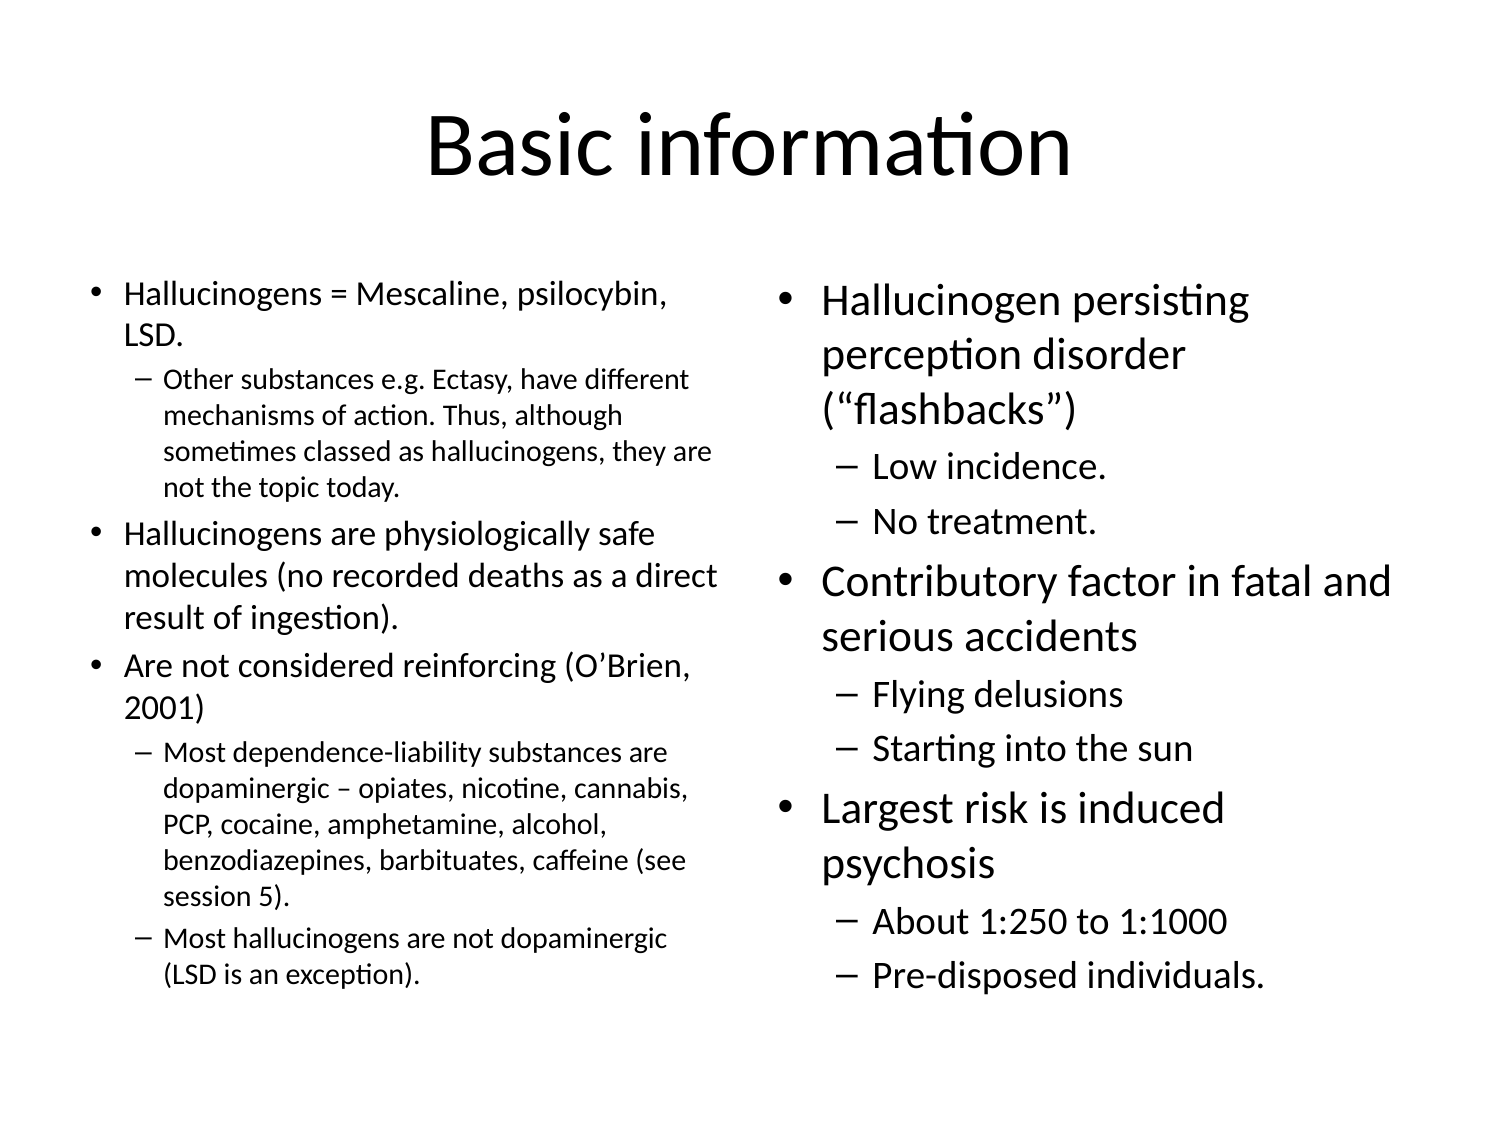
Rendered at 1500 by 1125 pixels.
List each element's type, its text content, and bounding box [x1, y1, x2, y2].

list Hallucinogens = Mescaline, psilocybin, LSD. Other substances e.g. Ectasy, have different mechanisms of action. Thus, although sometimes classed as hallucinogens, they are not the topic today. Hallucinogens are physiologically safe molecules (no recorded deaths as a direct result of ingestion). Are not considered reinforcing (O’Brien, 2001) Most dependence-liability substances are dopaminergic – opiates, nicotine, cannabis, PCP, cocaine, amphetamine, alcohol, benzodiazepines, barbituates, caffeine (see session 5). Most hallucinogens are not dopaminergic (LSD is an exception). [75, 262, 738, 1005]
title Basic information [75, 45, 1425, 233]
list Hallucinogen persisting perception disorder (“flashbacks”) Low incidence. No treatment. Contributory factor in fatal and serious accidents Flying delusions Starting into the sun Largest risk is induced psychosis About 1:250 to 1:1000 Pre-disposed individuals. [762, 262, 1425, 1005]
